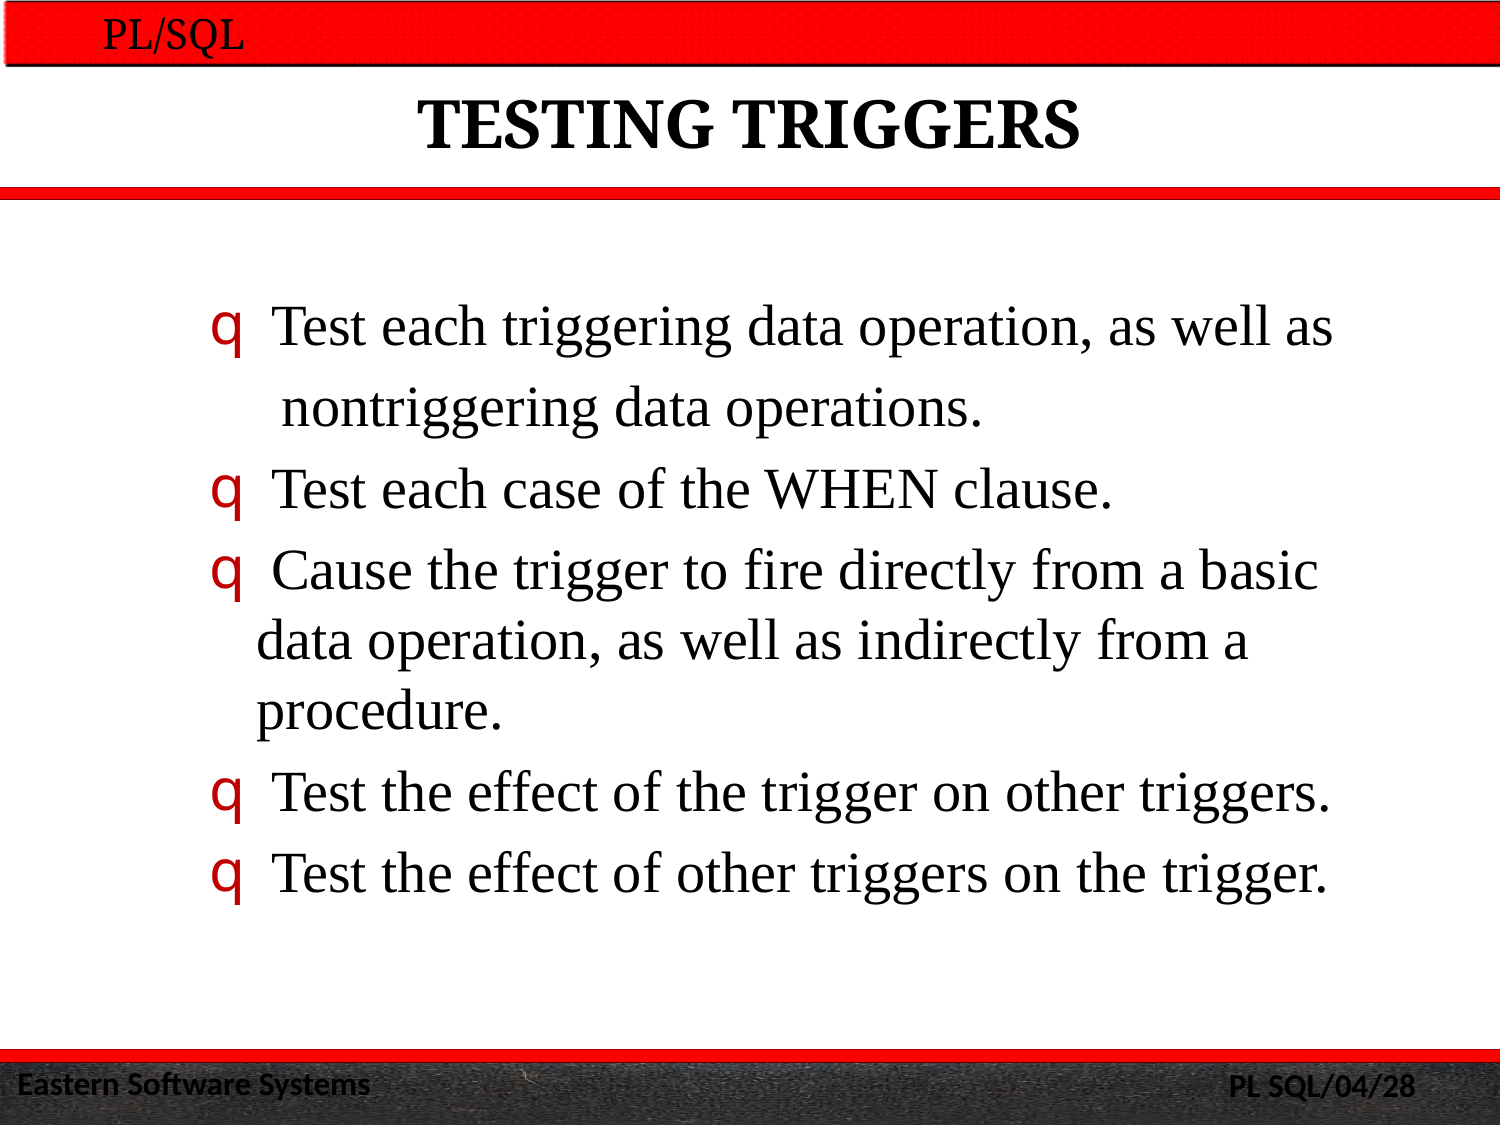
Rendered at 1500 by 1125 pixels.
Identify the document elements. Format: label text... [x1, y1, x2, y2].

text_box Eastern Software Systems [2, 1054, 394, 1110]
picture [0, 0, 1500, 69]
text_box PL/SQL [87, 0, 288, 65]
text_box Test each triggering data operation, as well as nontriggering data operations. Test each case of the WHEN clause. Cause the trigger to fire directly from a basic data operation, as well as indirectly from a procedure. Test the effect of the trigger on other triggers. Test the effect of other triggers on the trigger. [99, 279, 1400, 912]
picture [0, 1049, 1500, 1125]
picture [0, 187, 1500, 200]
text_box TESTING TRIGGERS [0, 74, 1500, 170]
text_box PL SQL/04/28 [373, 1056, 1500, 1125]
